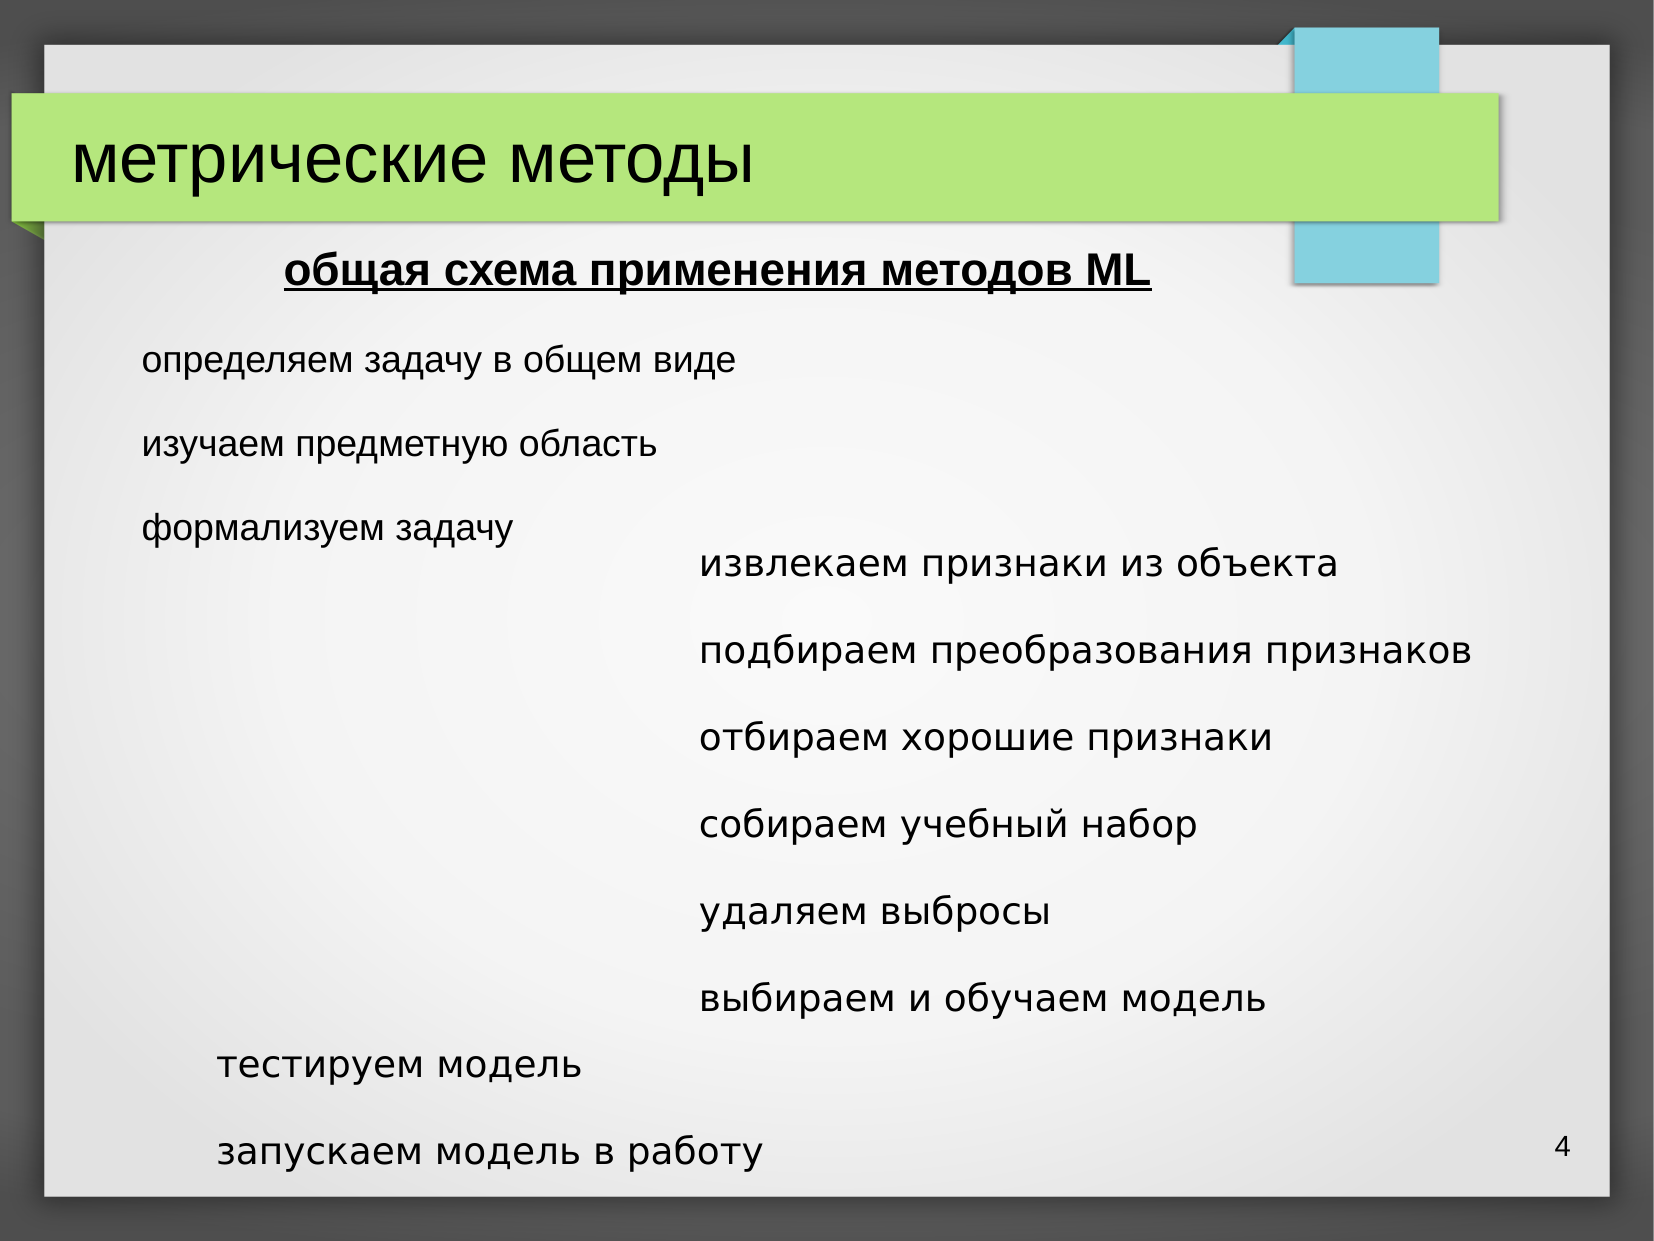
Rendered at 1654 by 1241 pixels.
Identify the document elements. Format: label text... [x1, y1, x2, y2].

title метрические методы [71, 118, 1205, 199]
text_box тестируем модель запускаем модель в работу [201, 1035, 780, 1182]
text_box общая схема применения методов ML [283, 232, 1300, 308]
picture [0, 0, 1654, 1241]
text_box определяем задачу в общем виде изучаем предметную область формализуем задачу [141, 330, 756, 556]
text_box извлекаем признаки из объекта подбираем преобразования признаков отбираем хорошие признаки собираем учебный набор удаляем выбросы выбираем и обучаем модель [684, 533, 1489, 1028]
